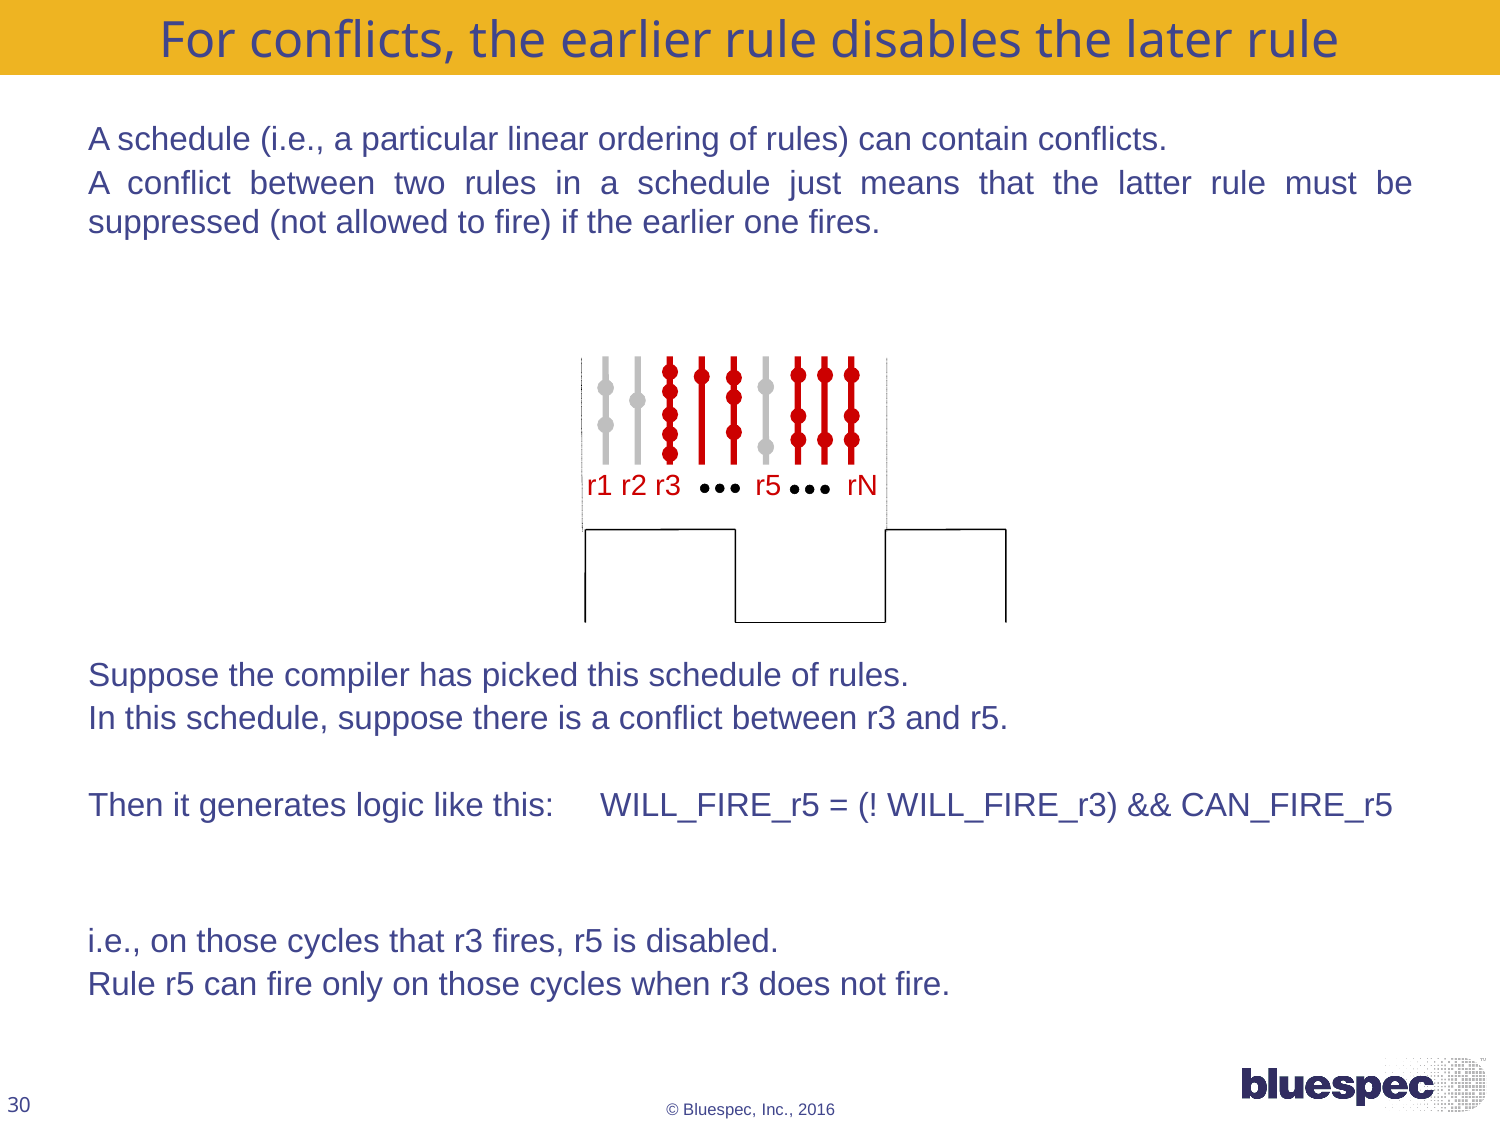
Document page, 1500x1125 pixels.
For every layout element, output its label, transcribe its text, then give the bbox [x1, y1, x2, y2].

text_box [805, 484, 815, 494]
text_box [725, 369, 742, 386]
text_box [817, 367, 834, 384]
text_box [843, 367, 860, 384]
text_box [817, 431, 834, 448]
picture [1242, 1058, 1487, 1112]
text_box [725, 389, 742, 406]
text_box Suppose the compiler has picked this schedule of rules. In this schedule, suppose there is a conflict between r3 and r5. Then it generates logic like this: WILL_FIRE_r5 = (! WILL_FIRE_r3) && CAN_FIRE_r5 [73, 645, 1430, 831]
text_box [790, 431, 807, 448]
text_box [662, 426, 679, 443]
text_box [629, 392, 646, 409]
text_box [662, 406, 679, 423]
text_box [843, 431, 860, 448]
text_box [662, 383, 679, 400]
text_box [597, 416, 614, 433]
text_box r1 r2 r3 r5 rN [585, 466, 880, 502]
text_box [662, 363, 679, 380]
slide_number <number> [7, 1044, 320, 1120]
text_box i.e., on those cycles that r3 fires, r5 is disabled. Rule r5 can fire only on those cycles when r3 does not fire. [72, 911, 1429, 1010]
text_box [790, 407, 807, 425]
text_box [597, 379, 614, 396]
text_box [820, 484, 830, 494]
text_box [662, 445, 679, 462]
text_box [693, 368, 710, 385]
text_box [757, 438, 774, 455]
text_box [700, 483, 710, 493]
text_box [725, 424, 742, 441]
text_box [715, 483, 725, 493]
text_box [757, 378, 774, 395]
text_box A schedule (i.e., a particular linear ordering of rules) can contain conflicts. A conflict between two rules in a schedule just means that the latter rule must be suppressed (not allowed to fire) if the earlier one fires. [73, 110, 1430, 249]
text_box [843, 407, 860, 425]
text_box [790, 367, 807, 384]
text_box For conflicts, the earlier rule disables the later rule [0, 0, 1500, 75]
text_box [730, 483, 740, 493]
text_box [790, 484, 800, 494]
